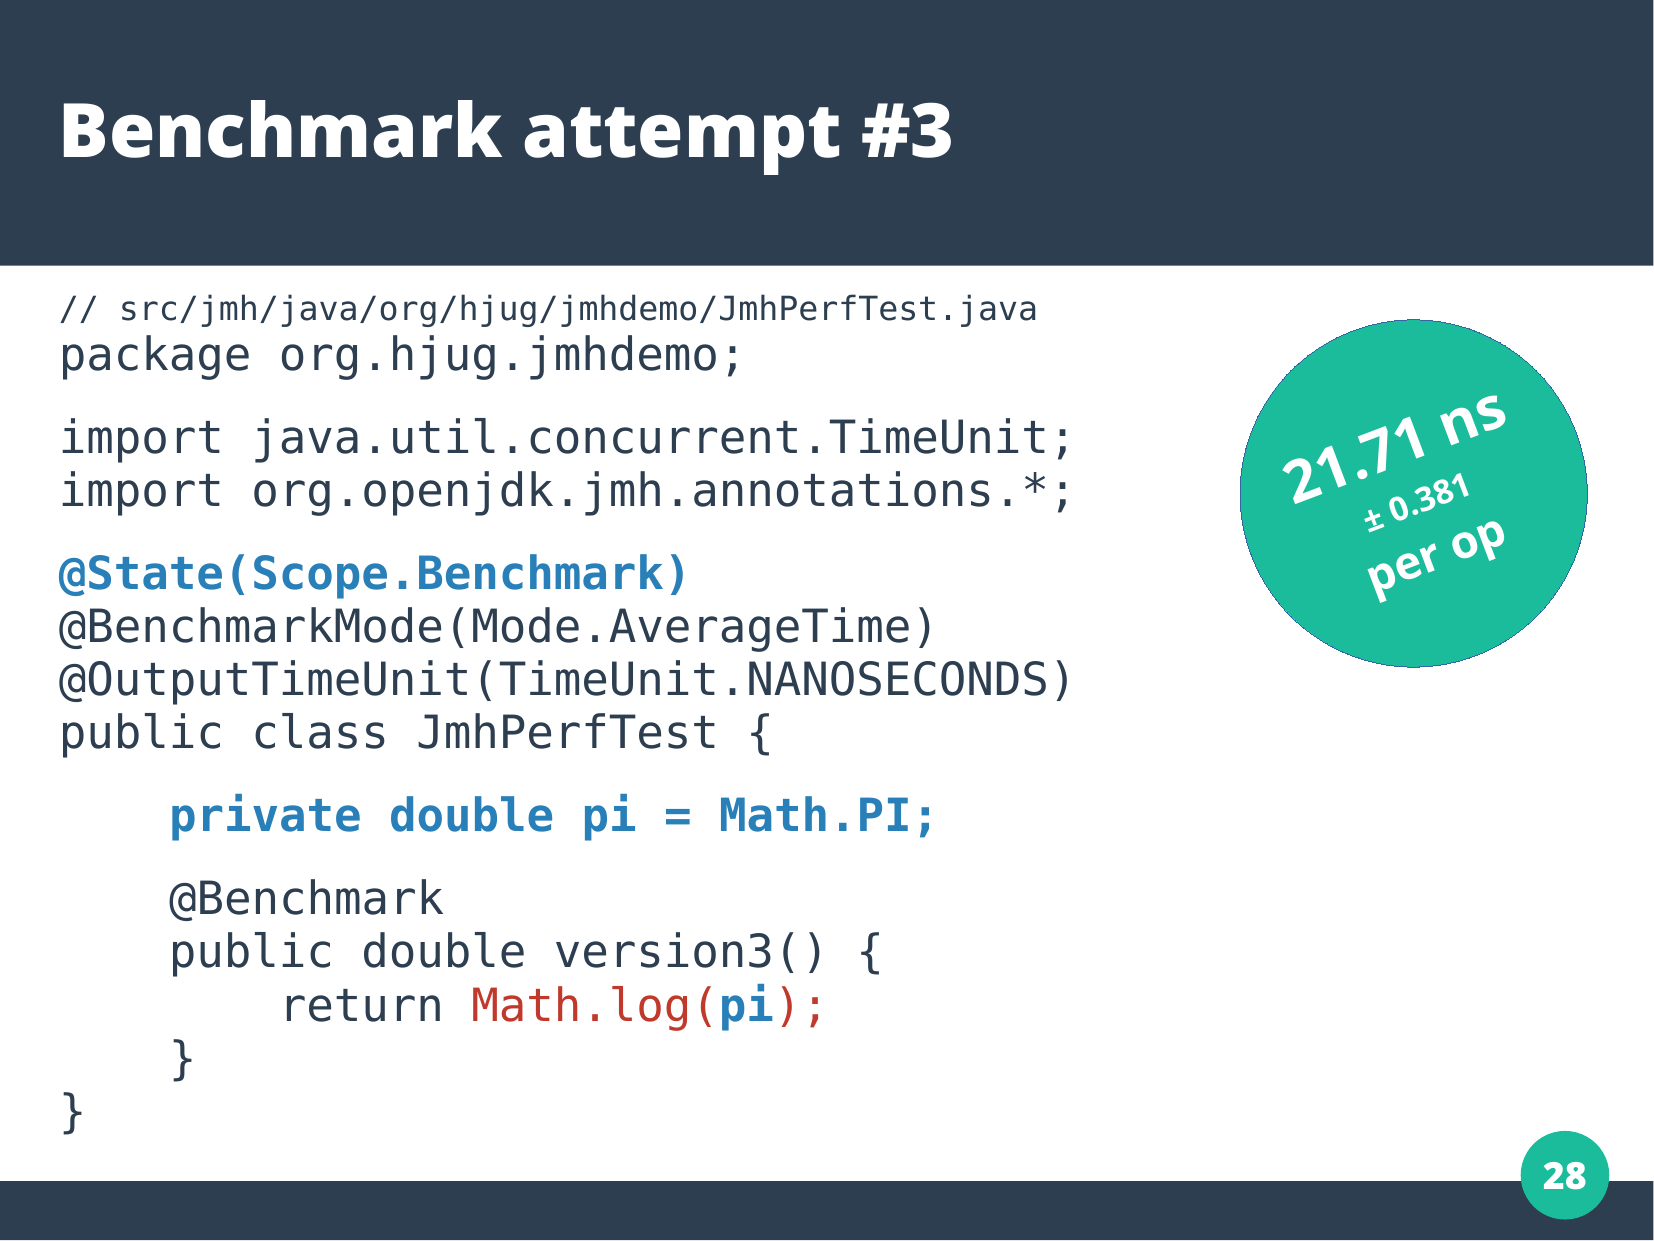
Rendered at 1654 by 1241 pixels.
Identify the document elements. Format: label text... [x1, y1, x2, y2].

title Benchmark attempt #3 [59, 56, 1595, 200]
list // src/jmh/java/org/hjug/jmhdemo/JmhPerfTest.java package org.hjug.jmhdemo; import java.util.concurrent.TimeUnit; import org.openjdk.jmh.annotations.*; @State(Scope.Benchmark) @BenchmarkMode(Mode.AverageTime) @OutputTimeUnit(TimeUnit.NANOSECONDS) public class JmhPerfTest { private double pi = Math.PI; @Benchmark public double version3() { return Math.log(pi); } } [59, 289, 1595, 1170]
text_box 21.71 ns ± 0.381 per op [1240, 319, 1588, 668]
